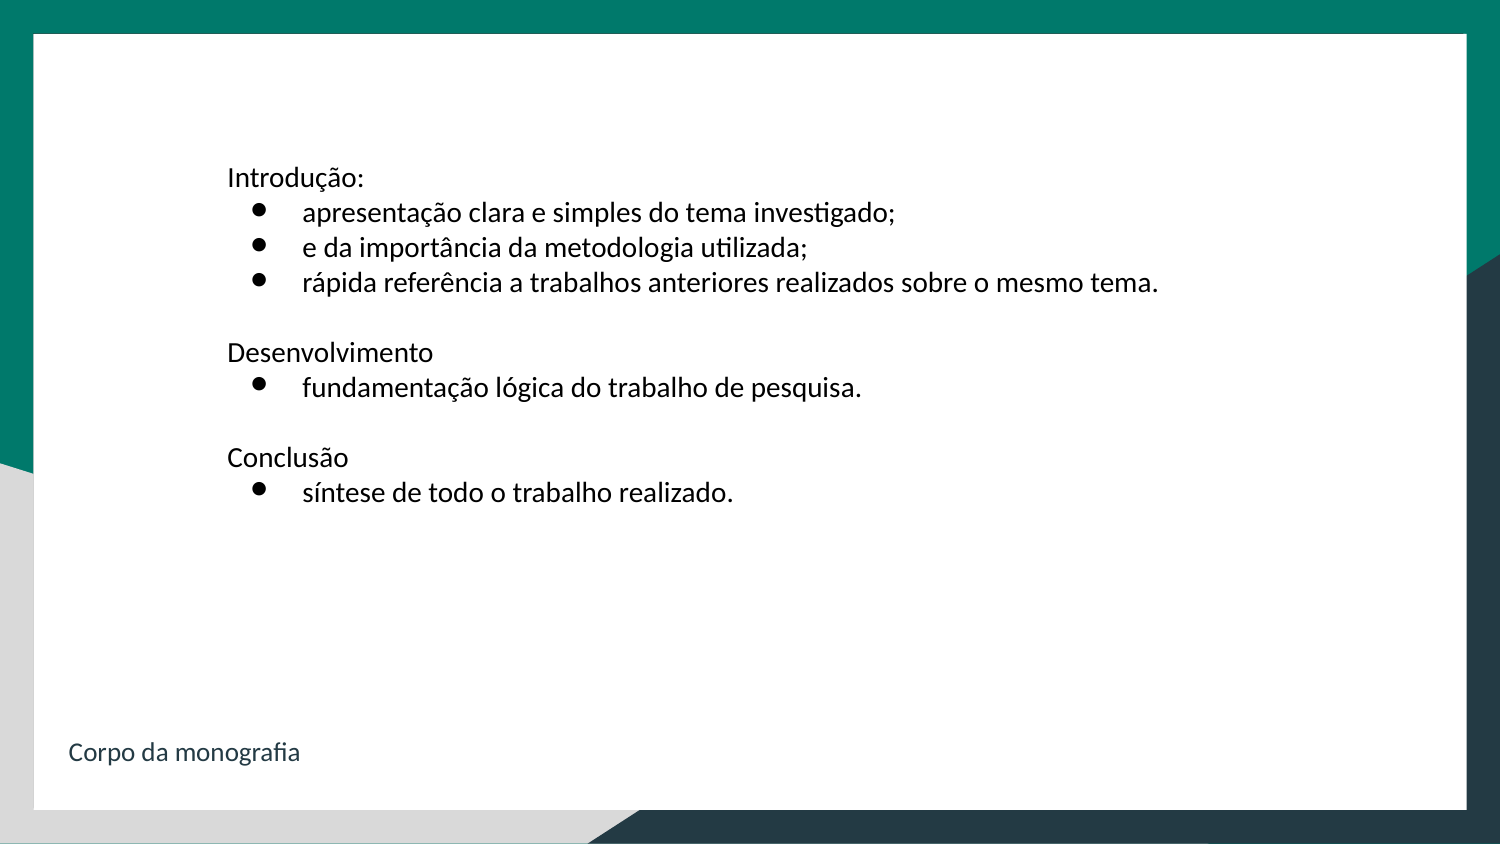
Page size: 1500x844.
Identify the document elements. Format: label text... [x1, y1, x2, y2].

text_box Introdução: apresentação clara e simples do tema investigado; e da importância da metodologia utilizada; rápida referência a trabalhos anteriores realizados sobre o mesmo tema. Desenvolvimento fundamentação lógica do trabalho de pesquisa. Conclusão síntese de todo o trabalho realizado. [212, 143, 1368, 524]
list Corpo da monografia [53, 682, 1271, 783]
